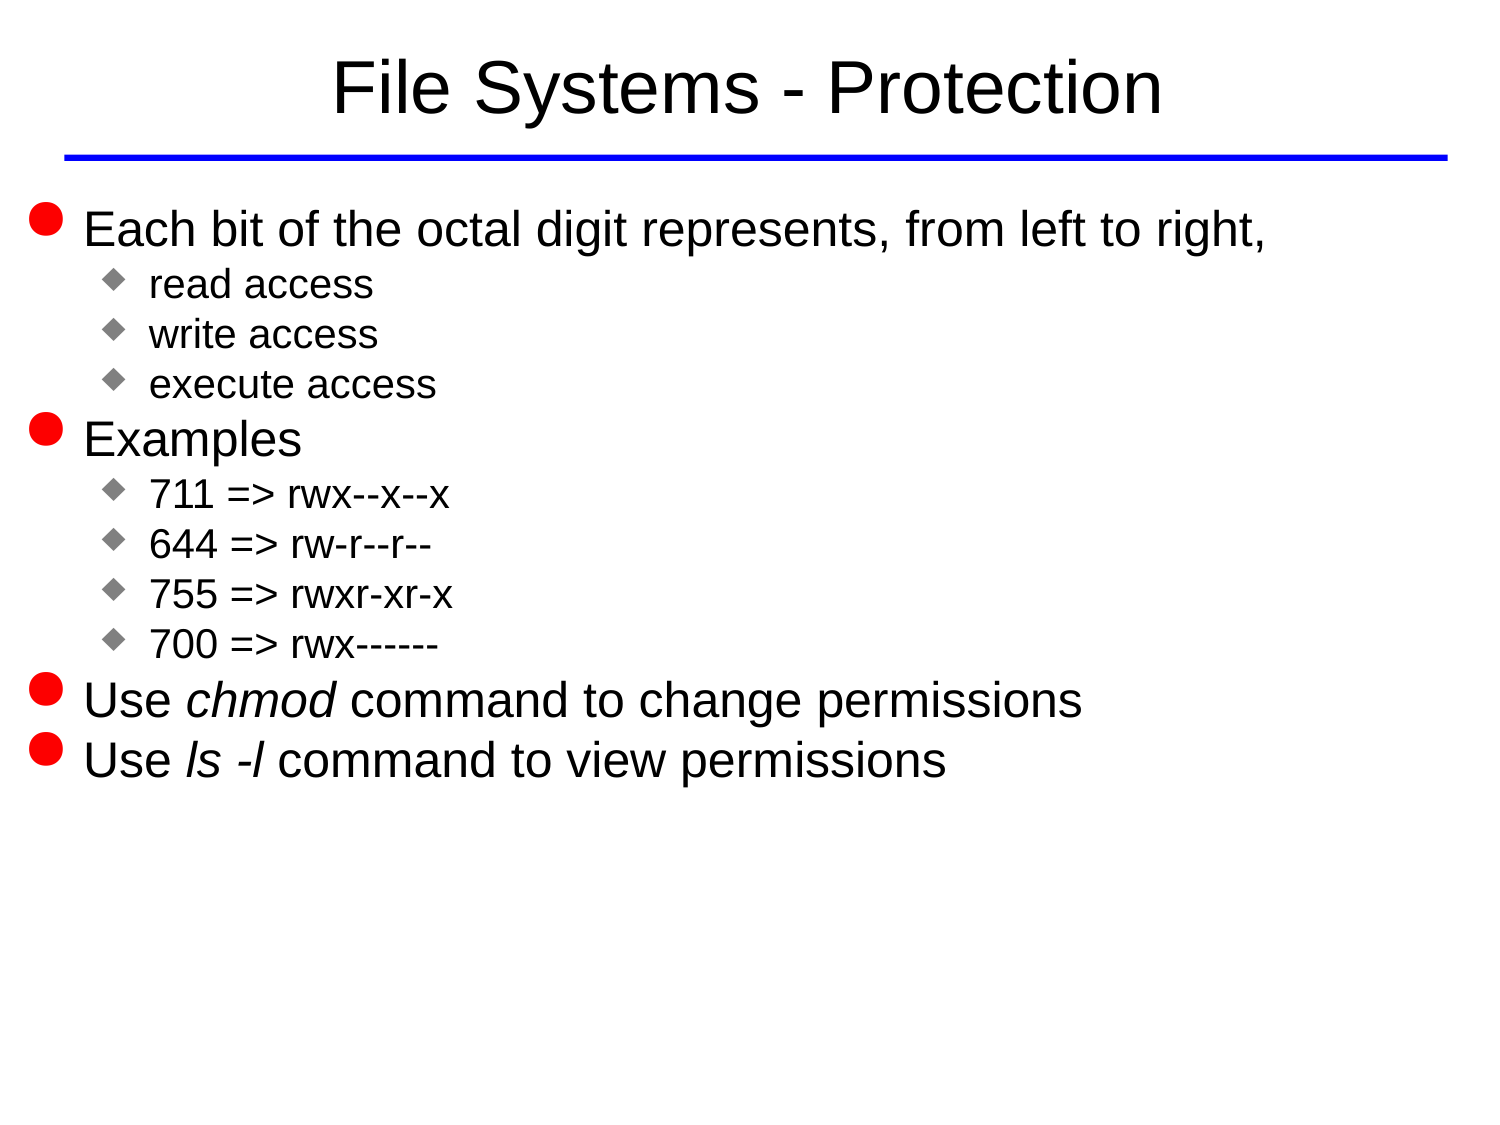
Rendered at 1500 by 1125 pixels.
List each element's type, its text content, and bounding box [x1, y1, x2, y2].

title File Systems - Protection [115, 21, 1382, 147]
list Each bit of the octal digit represents, from left to right, read access write access execute access Examples 711 => rwx--x--x 644 => rw-r--r-- 755 => rwxr-xr-x 700 => rwx------ Use chmod command to change permissions Use ls -l command to view permissions [11, 189, 1461, 1029]
